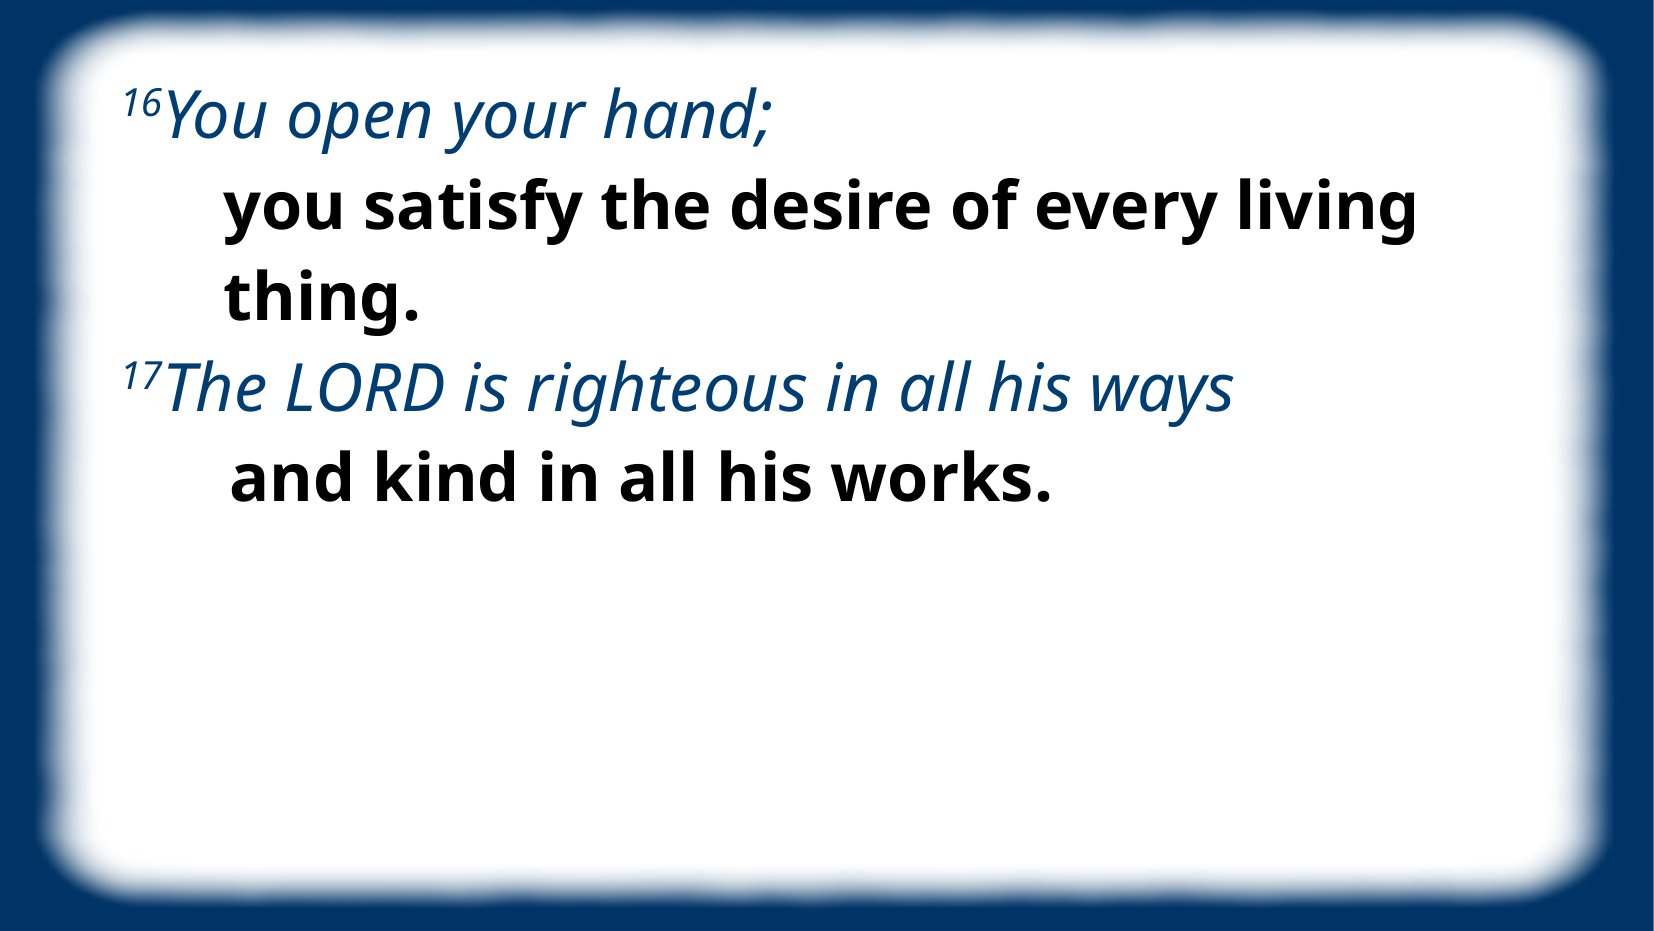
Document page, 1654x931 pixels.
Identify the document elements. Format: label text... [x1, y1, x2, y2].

text_box 16You open your hand; you satisfy the desire of every living thing. 17The LORD is righteous in all his ways and kind in all his works. [105, 60, 1546, 519]
picture [0, 0, 1654, 931]
